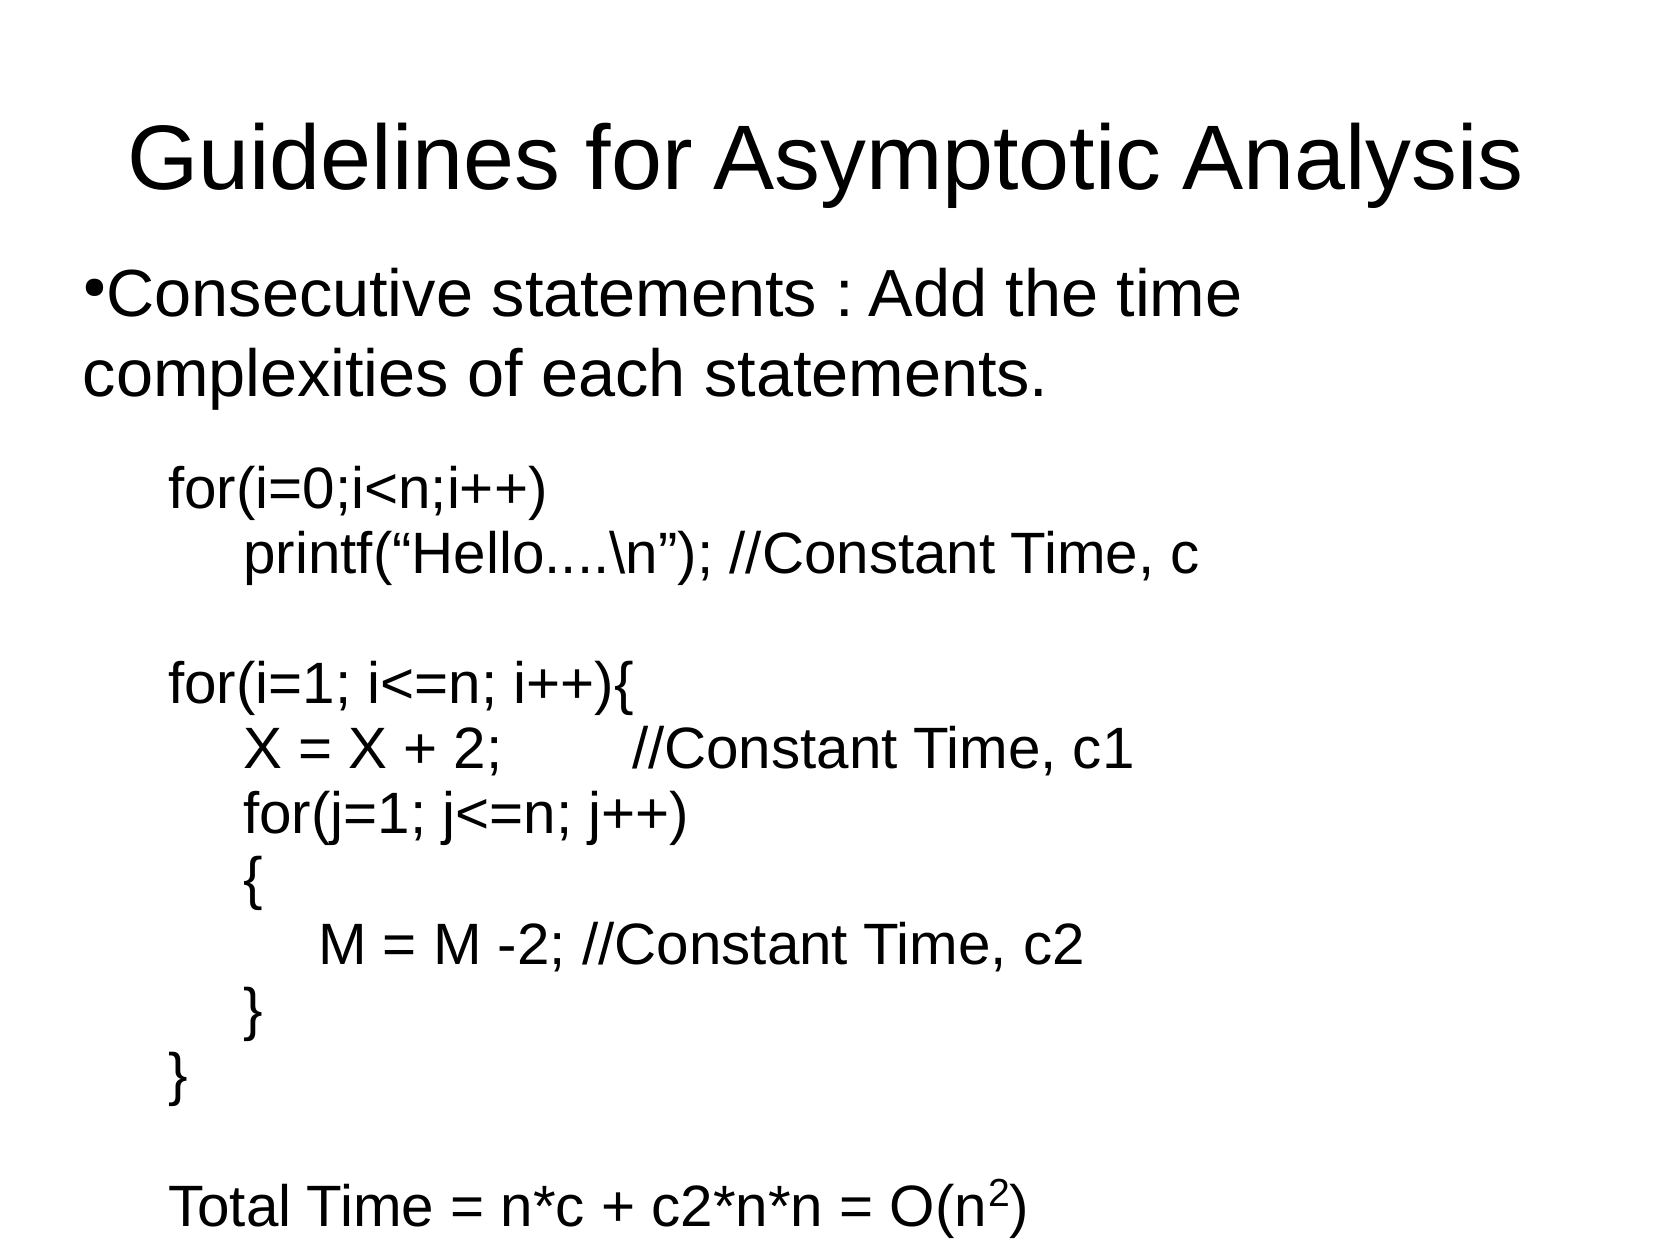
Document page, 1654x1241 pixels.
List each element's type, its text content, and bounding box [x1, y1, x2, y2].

text_box for(i=0;i<n;i++) printf(“Hello....\n”); //Constant Time, c for(i=1; i<=n; i++){ X = X + 2; //Constant Time, c1 for(j=1; j<=n; j++) { M = M -2; //Constant Time, c2 } } Total Time = n*c + c2*n*n = O(n2) [153, 448, 1465, 1241]
list Consecutive statements : Add the time complexities of each statements. [82, 249, 1571, 969]
title Guidelines for Asymptotic Analysis [82, 49, 1571, 249]
